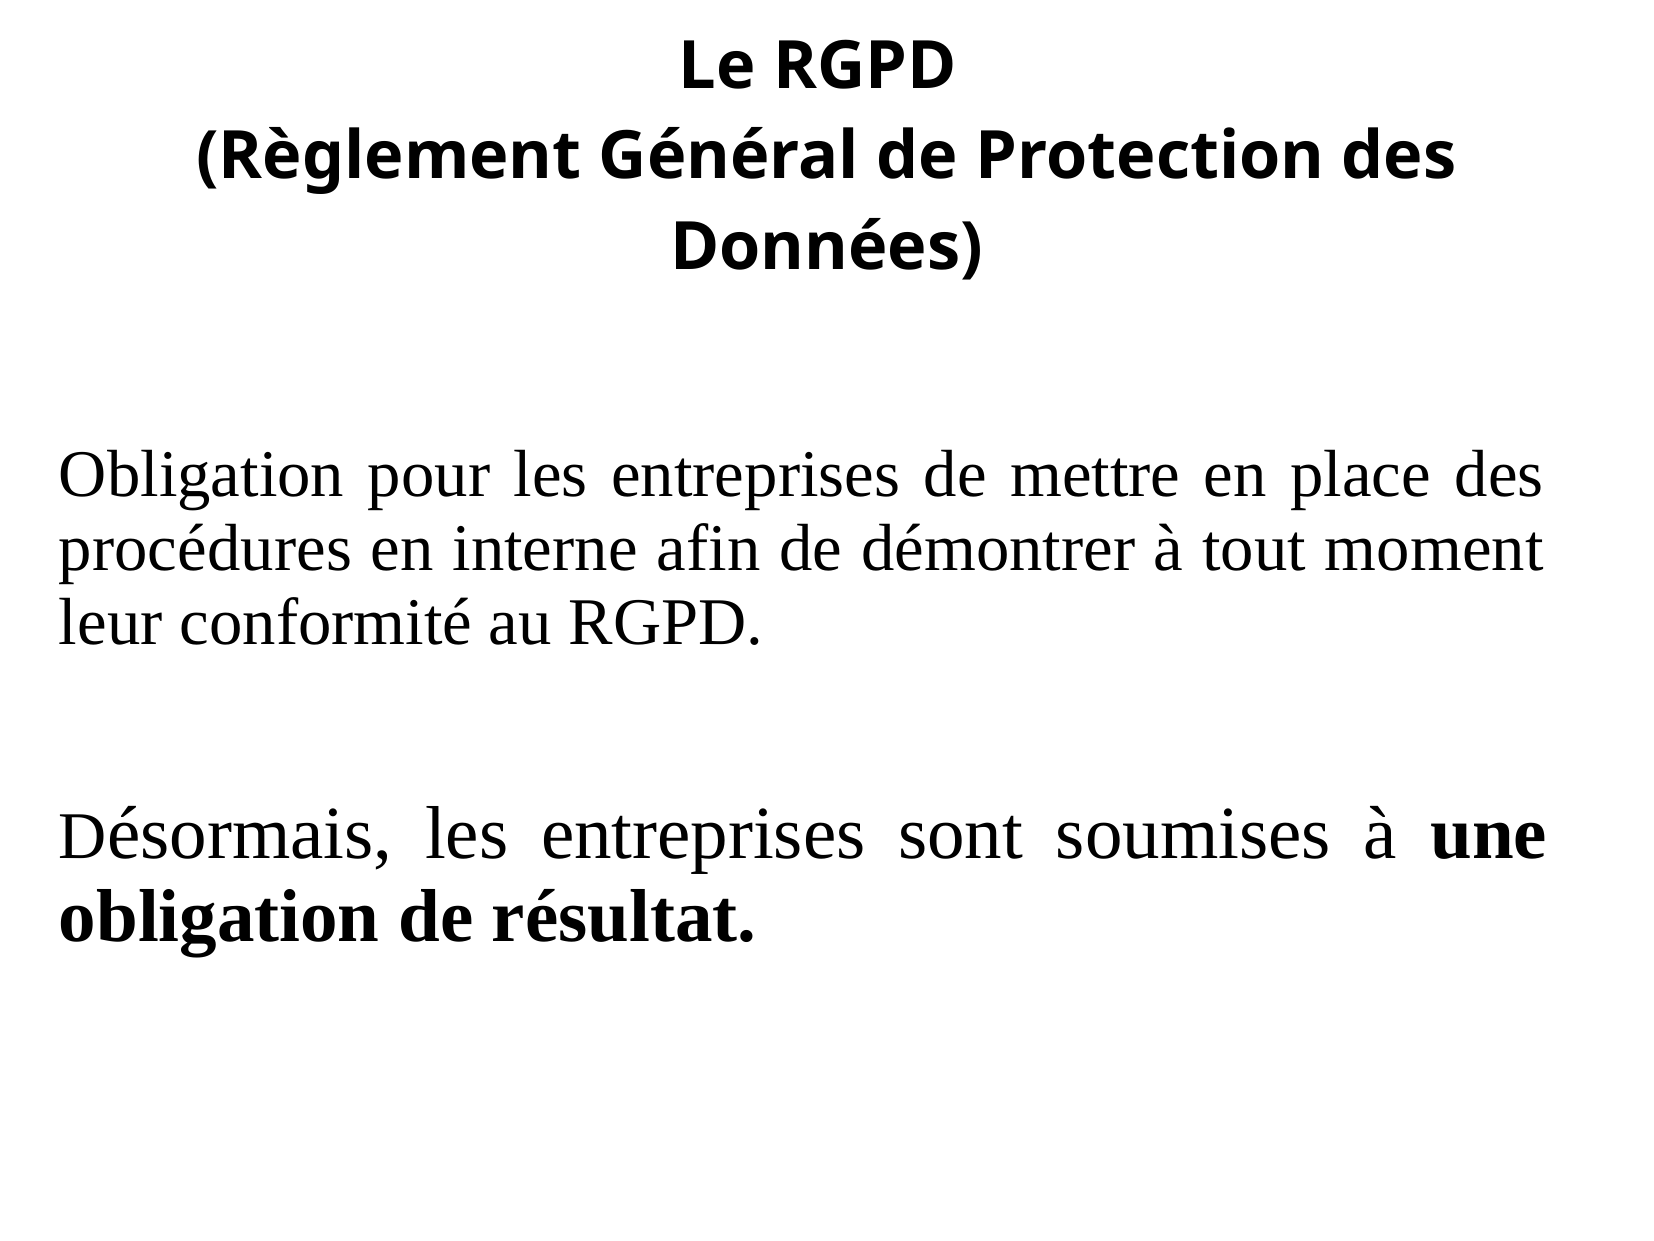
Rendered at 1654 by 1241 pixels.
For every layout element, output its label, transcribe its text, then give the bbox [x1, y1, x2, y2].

title Le RGPD (Règlement Général de Protection des Données) [82, 11, 1571, 295]
list Obligation pour les entreprises de mettre en place des procédures en interne afin de démontrer à tout moment leur conformité au RGPD. Désormais, les entreprises sont soumises à une obligation de résultat. [59, 333, 1548, 1152]
